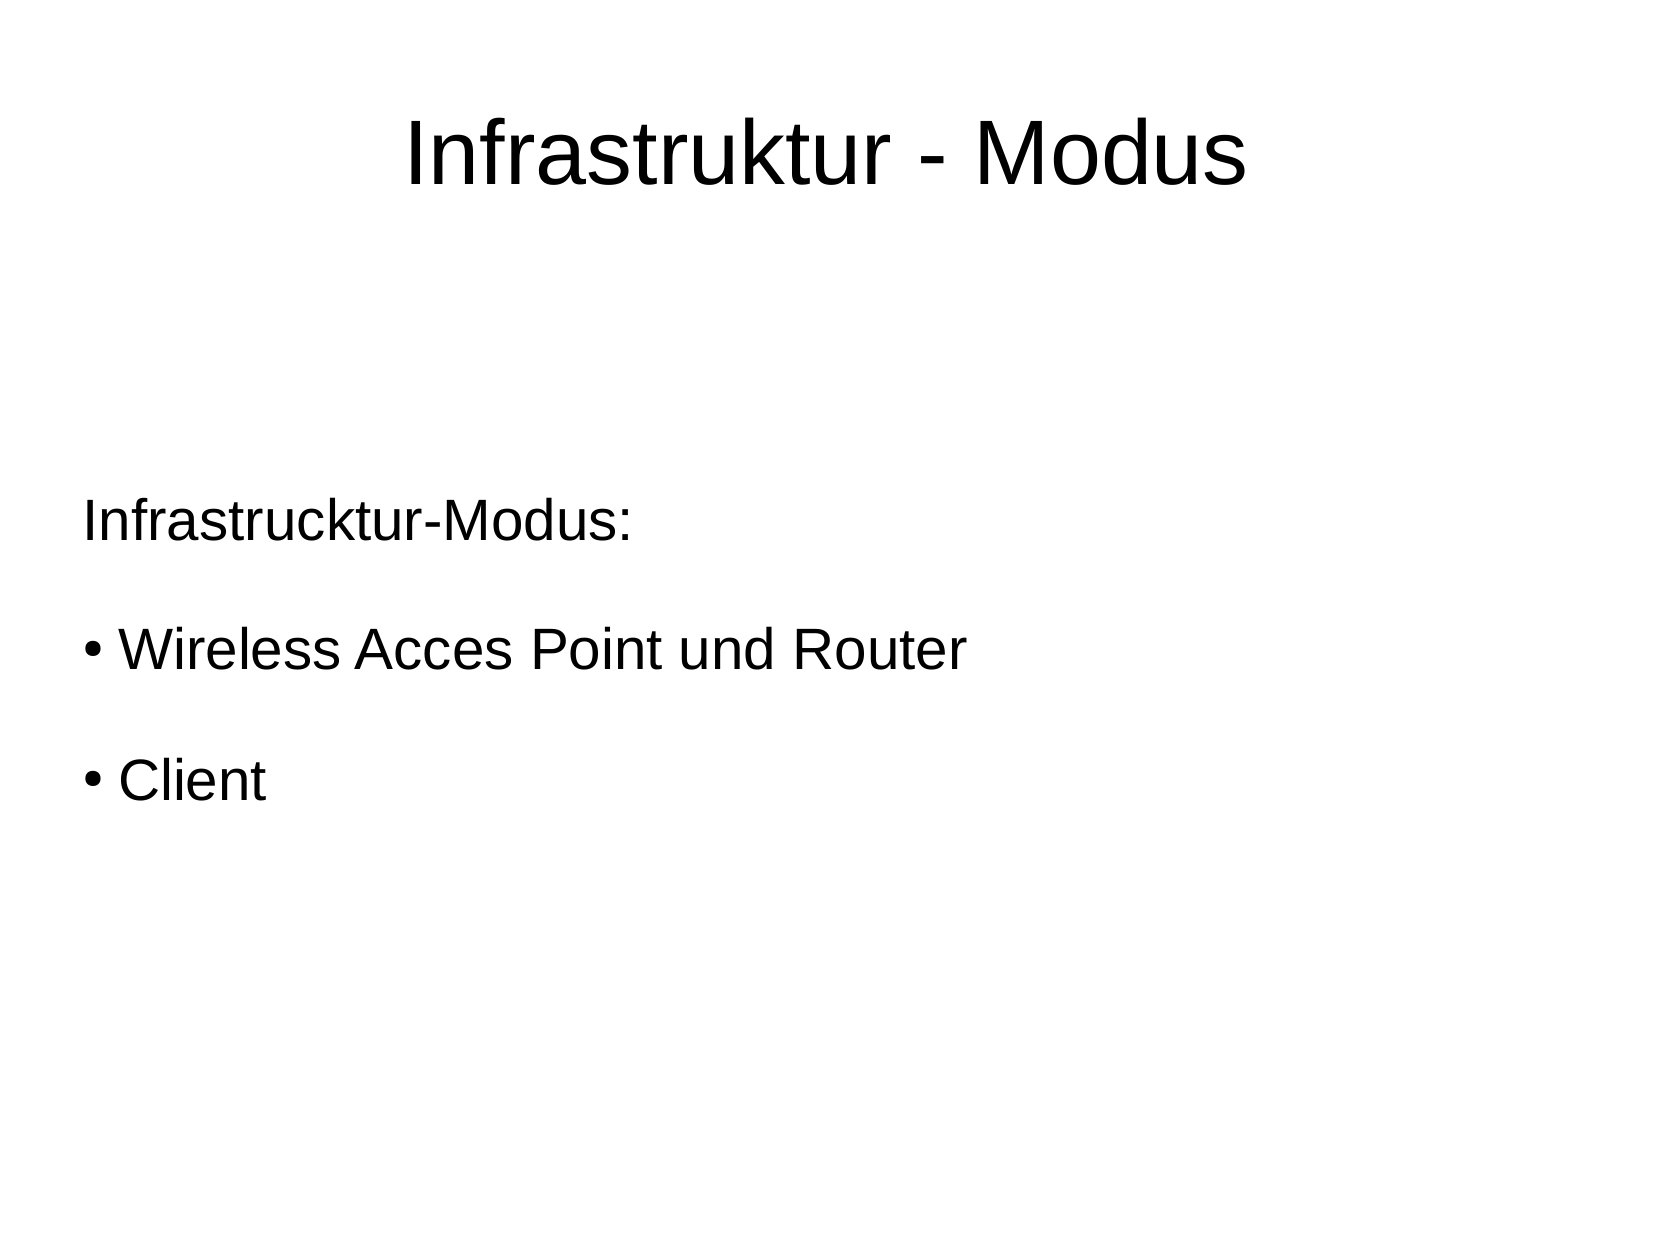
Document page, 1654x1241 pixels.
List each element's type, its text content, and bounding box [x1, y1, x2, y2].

title Infrastruktur - Modus [82, 49, 1571, 257]
subtitle Infrastrucktur-Modus: Wireless Acces Point und Router Client [82, 290, 1571, 1010]
